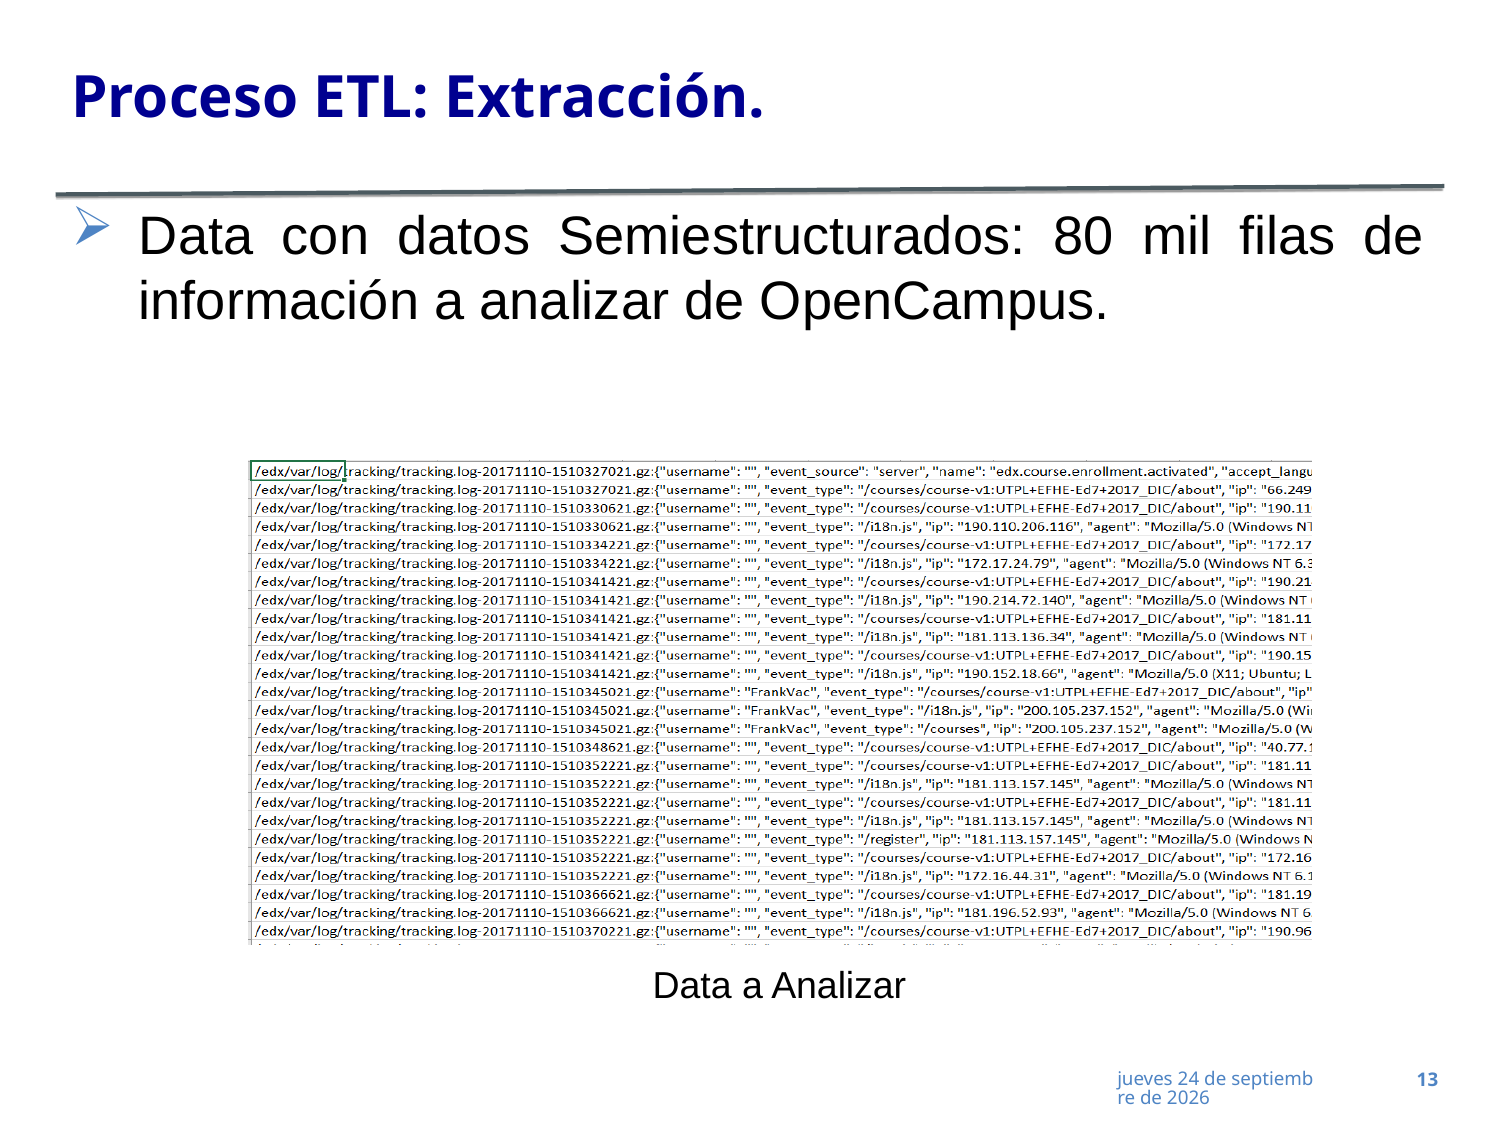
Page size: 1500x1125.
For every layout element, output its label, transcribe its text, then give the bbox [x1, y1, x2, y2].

picture [248, 460, 1312, 945]
slide_number <número> [1390, 1059, 1454, 1104]
text_box Data a Analizar [578, 956, 981, 1014]
list Data con datos Semiestructurados: 80 mil filas de información a analizar de OpenCampus. [56, 192, 1442, 500]
title Proceso ETL: Extracción. [56, 45, 1442, 143]
